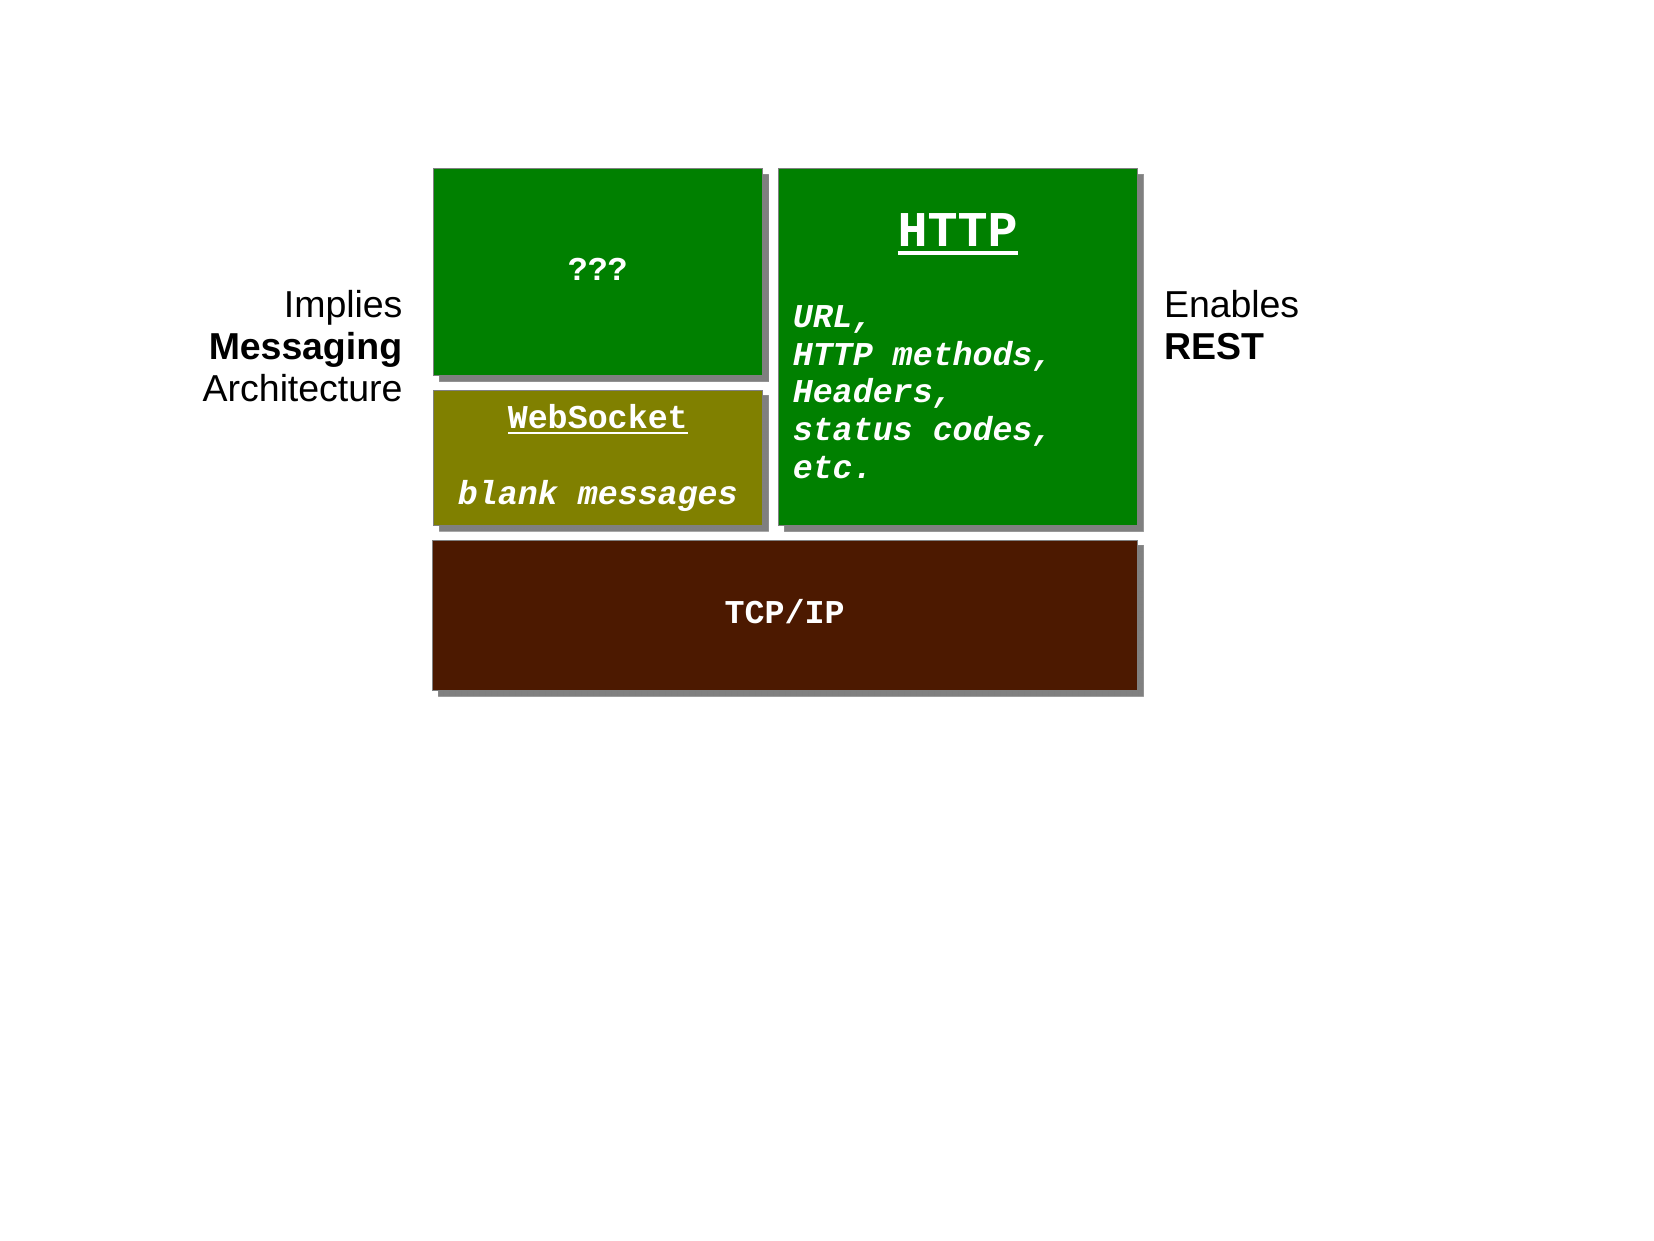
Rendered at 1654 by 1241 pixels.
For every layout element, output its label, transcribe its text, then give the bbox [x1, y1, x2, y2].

text_box Implies Messaging Architecture [177, 276, 418, 418]
text_box HTTP URL, HTTP methods, Headers, status codes, etc. [778, 168, 1138, 526]
text_box TCP/IP [432, 540, 1138, 691]
text_box Enables REST [1149, 275, 1366, 375]
text_box ??? [433, 168, 763, 376]
text_box WebSocket blank messages [433, 390, 763, 526]
